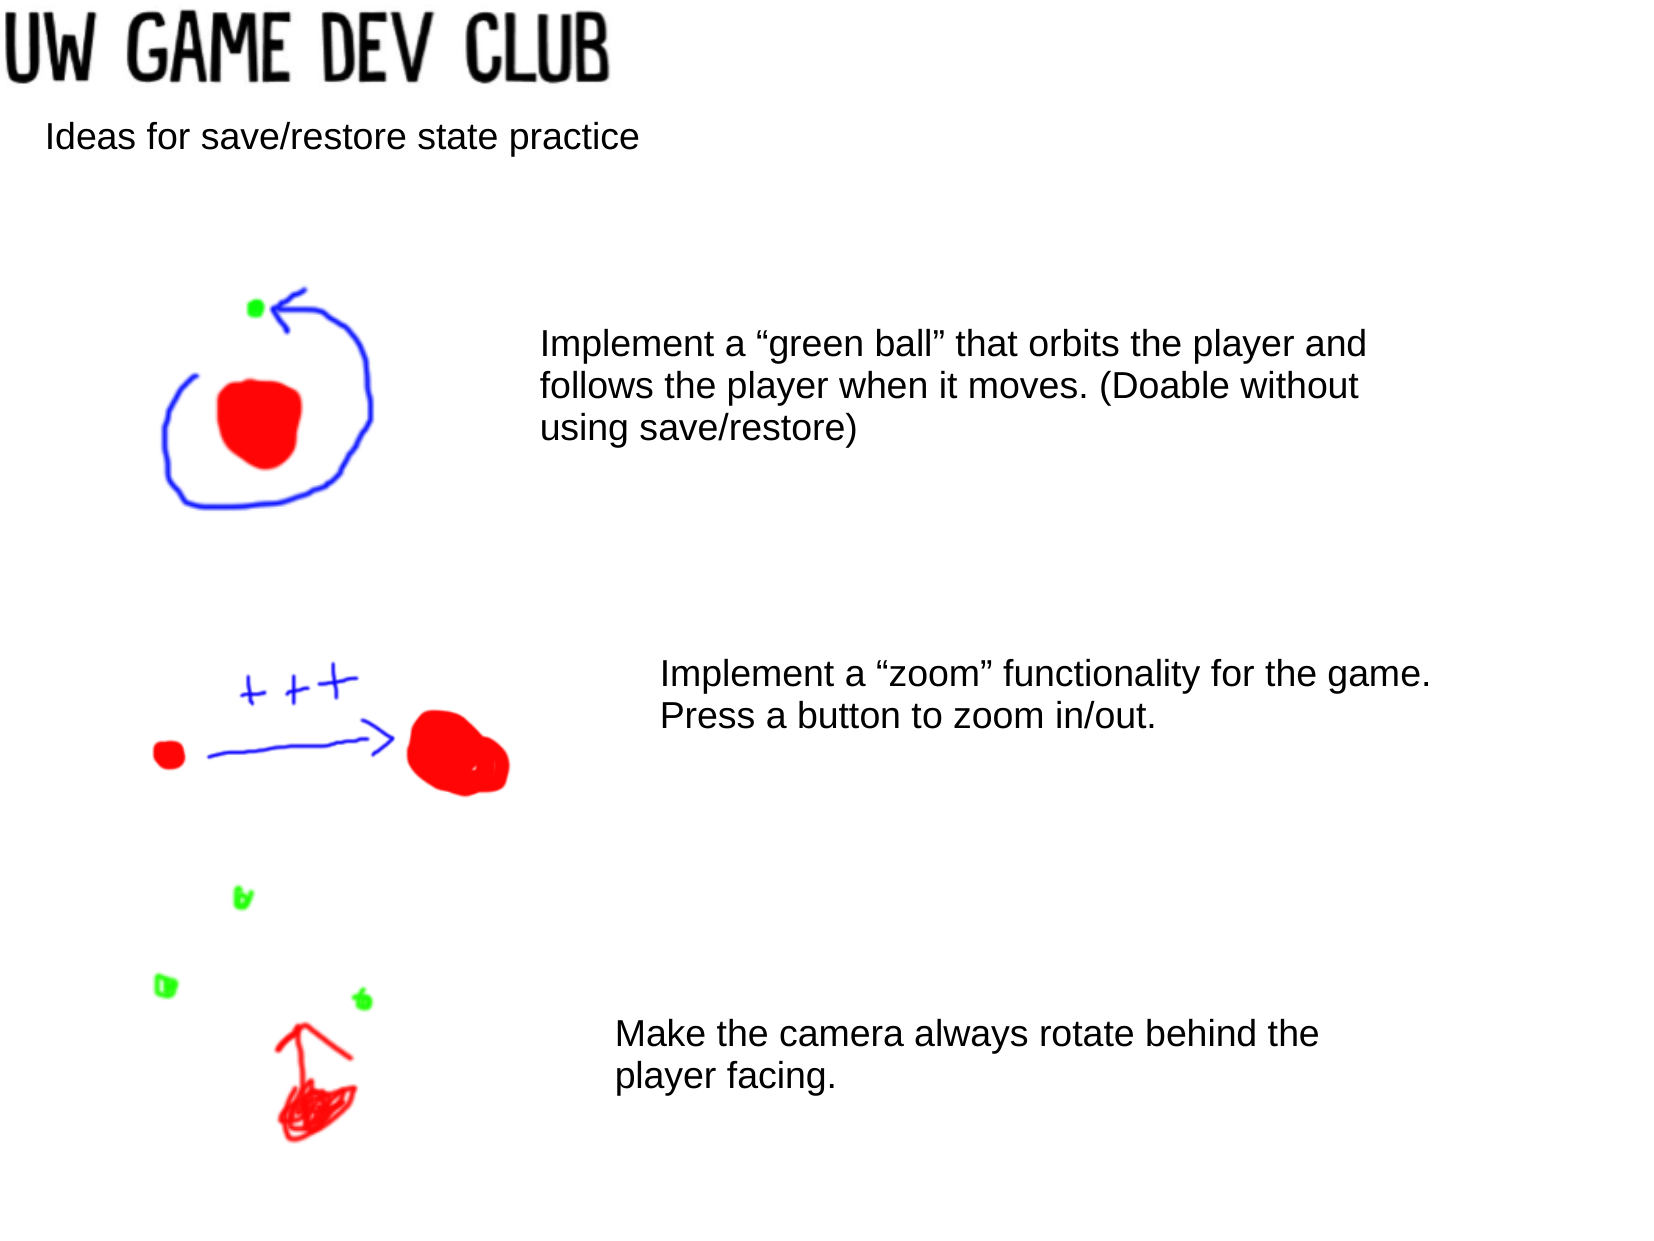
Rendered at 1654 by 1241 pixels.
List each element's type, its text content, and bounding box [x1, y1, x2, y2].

picture [45, 223, 441, 556]
picture [75, 614, 586, 839]
text_box Implement a “zoom” functionality for the game. Press a button to zoom in/out. [645, 645, 1456, 744]
text_box Ideas for save/restore state practice [30, 108, 916, 166]
picture [120, 847, 456, 1201]
text_box Implement a “green ball” that orbits the player and follows the player when it moves. (Doable without using save/restore) [525, 315, 1396, 456]
text_box Make the camera always rotate behind the player facing. [600, 1005, 1411, 1104]
picture [1, 0, 617, 90]
